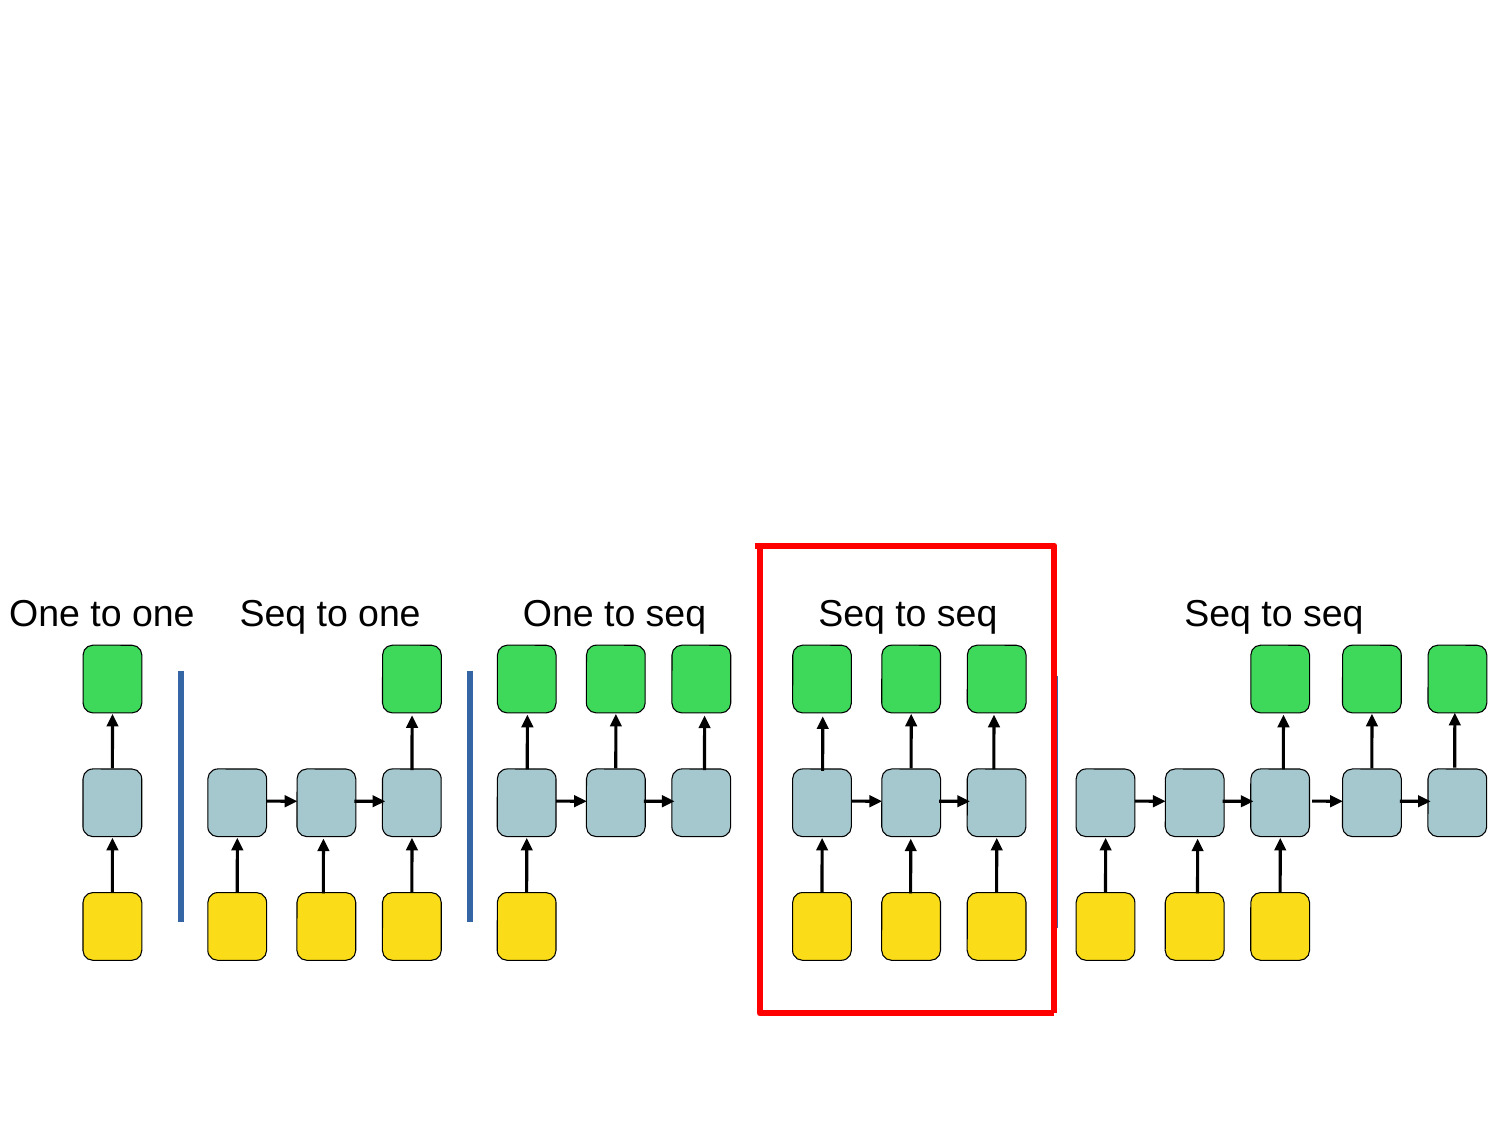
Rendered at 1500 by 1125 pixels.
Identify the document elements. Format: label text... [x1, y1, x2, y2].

text_box [296, 768, 356, 837]
text_box [497, 892, 557, 961]
text_box [1250, 685, 1310, 713]
text_box [82, 768, 142, 837]
text_box [83, 685, 142, 713]
text_box [881, 892, 941, 961]
text_box Seq to seq [1169, 585, 1395, 685]
text_box [207, 768, 267, 837]
text_box [586, 685, 646, 713]
text_box [792, 768, 852, 837]
text_box [1342, 646, 1402, 713]
text_box [967, 768, 1026, 837]
text_box [671, 768, 731, 837]
text_box [1165, 892, 1225, 961]
text_box [82, 892, 142, 961]
text_box Seq to seq [803, 585, 1029, 685]
text_box [881, 768, 941, 837]
text_box [967, 685, 1027, 713]
text_box [497, 645, 557, 713]
text_box [1165, 768, 1225, 837]
text_box [1076, 768, 1135, 837]
text_box One to seq [508, 585, 734, 685]
text_box Seq to one [224, 585, 450, 685]
text_box [497, 768, 557, 837]
text_box [1428, 645, 1487, 713]
text_box [1342, 768, 1402, 837]
text_box [1250, 892, 1310, 961]
text_box [792, 892, 852, 961]
text_box [1076, 892, 1135, 961]
text_box [586, 768, 646, 837]
text_box [671, 685, 731, 713]
text_box [881, 685, 941, 713]
text_box One to one [0, 585, 220, 685]
text_box [1427, 768, 1487, 837]
text_box [296, 892, 356, 961]
text_box [207, 892, 267, 961]
text_box [1250, 768, 1310, 837]
text_box [382, 685, 442, 713]
text_box [382, 892, 442, 961]
text_box [382, 768, 442, 837]
text_box [792, 645, 852, 713]
text_box [967, 892, 1027, 961]
